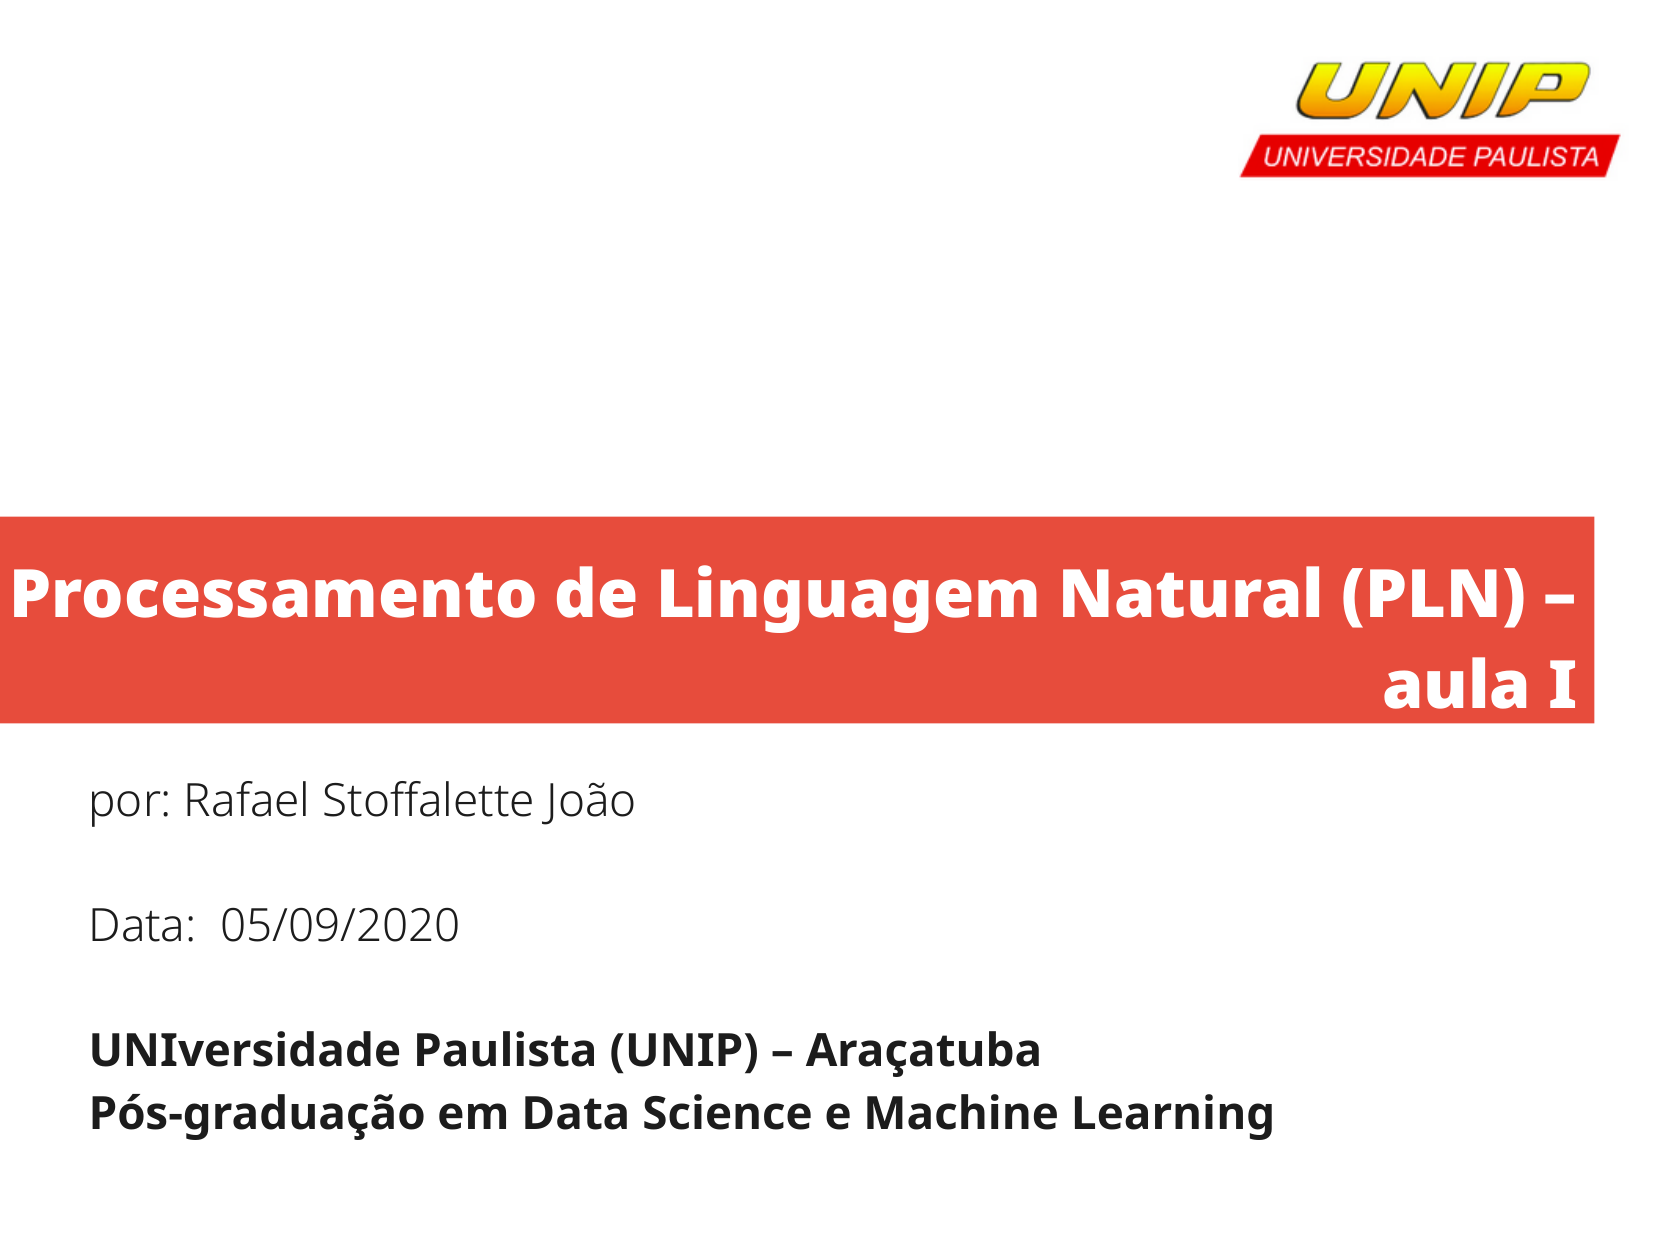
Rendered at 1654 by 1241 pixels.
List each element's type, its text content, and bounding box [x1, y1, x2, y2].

picture [1238, 19, 1635, 209]
subtitle por: Rafael Stoffalette João Data: 05/09/2020 UNIversidade Paulista (UNIP) – Araçatuba Pós-graduação em Data Science e Machine Learning [88, 767, 1595, 1182]
title Processamento de Linguagem Natural (PLN) – aula I [9, 546, 1595, 694]
